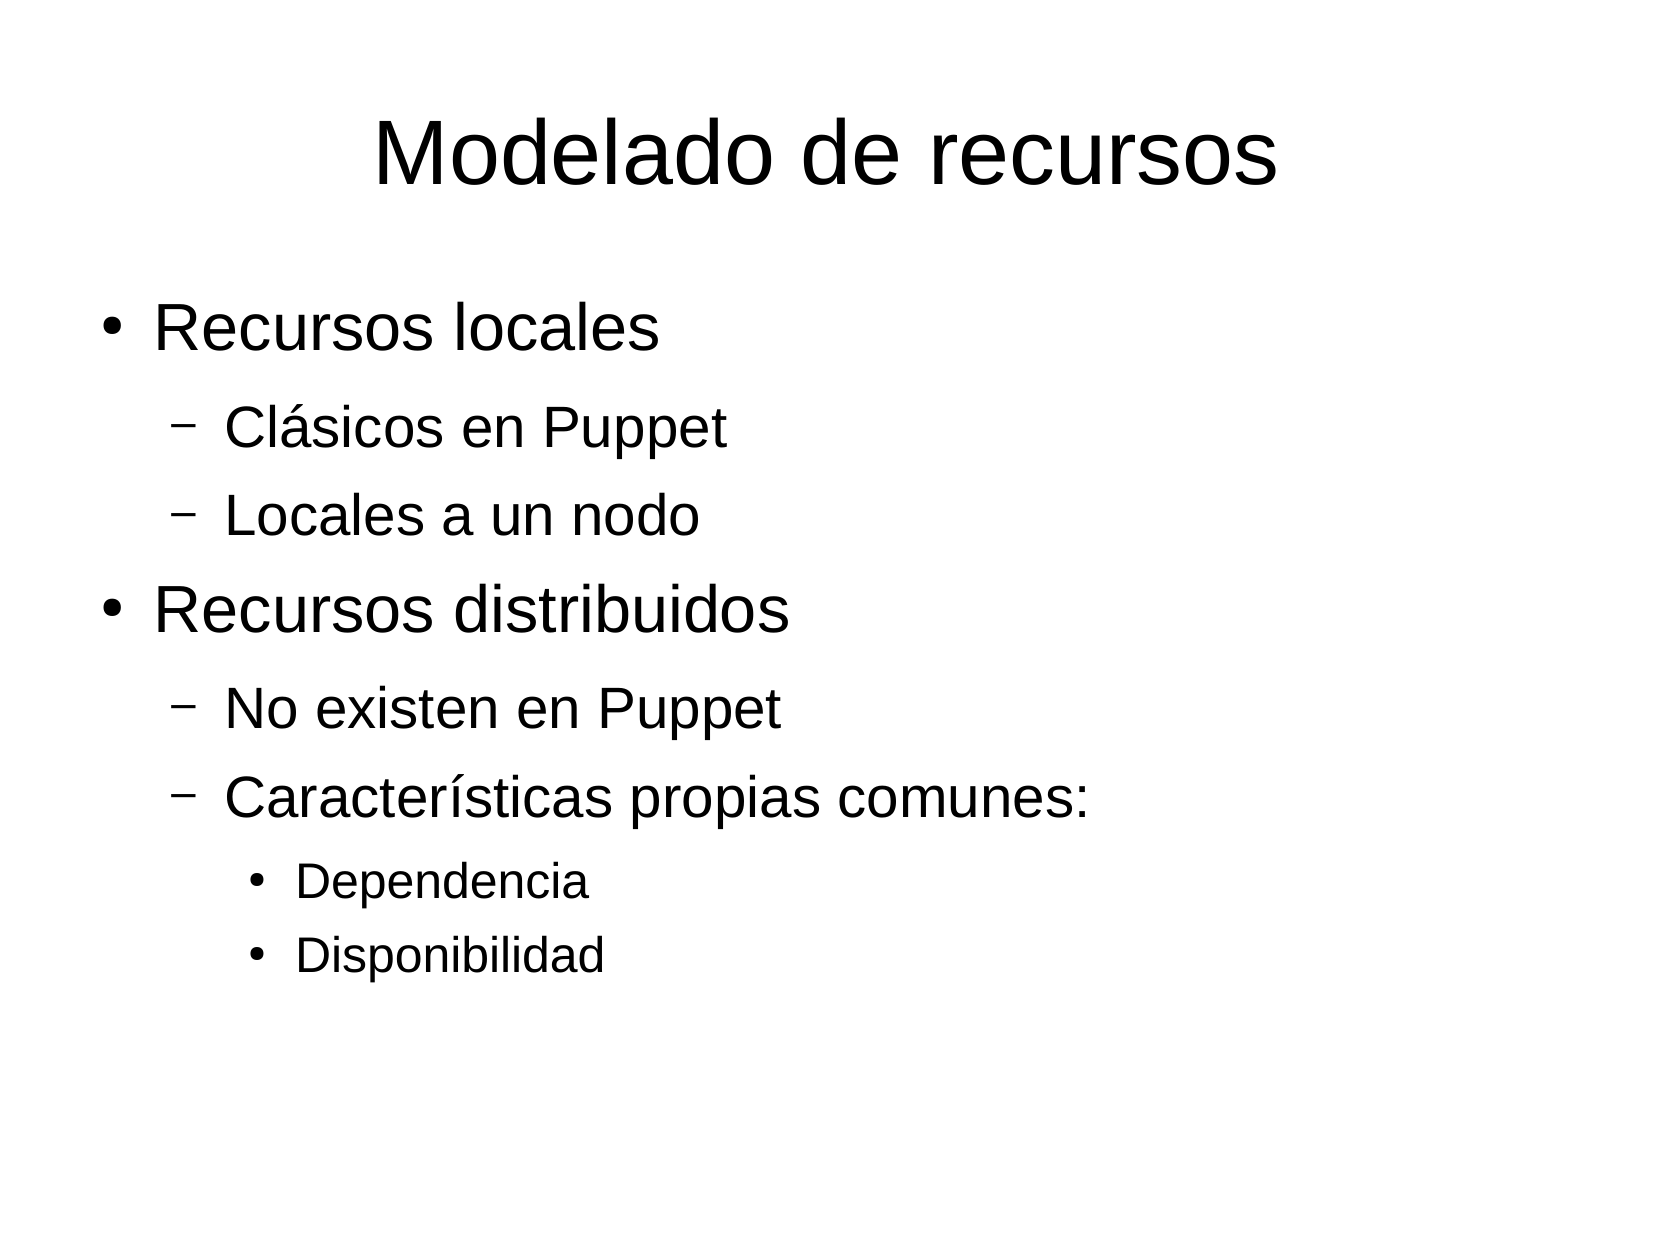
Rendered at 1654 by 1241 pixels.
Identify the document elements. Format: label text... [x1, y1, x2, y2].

title Modelado de recursos [82, 49, 1571, 257]
list Recursos locales Clásicos en Puppet Locales a un nodo Recursos distribuidos No existen en Puppet Características propias comunes: Dependencia Disponibilidad [82, 290, 1538, 1146]
